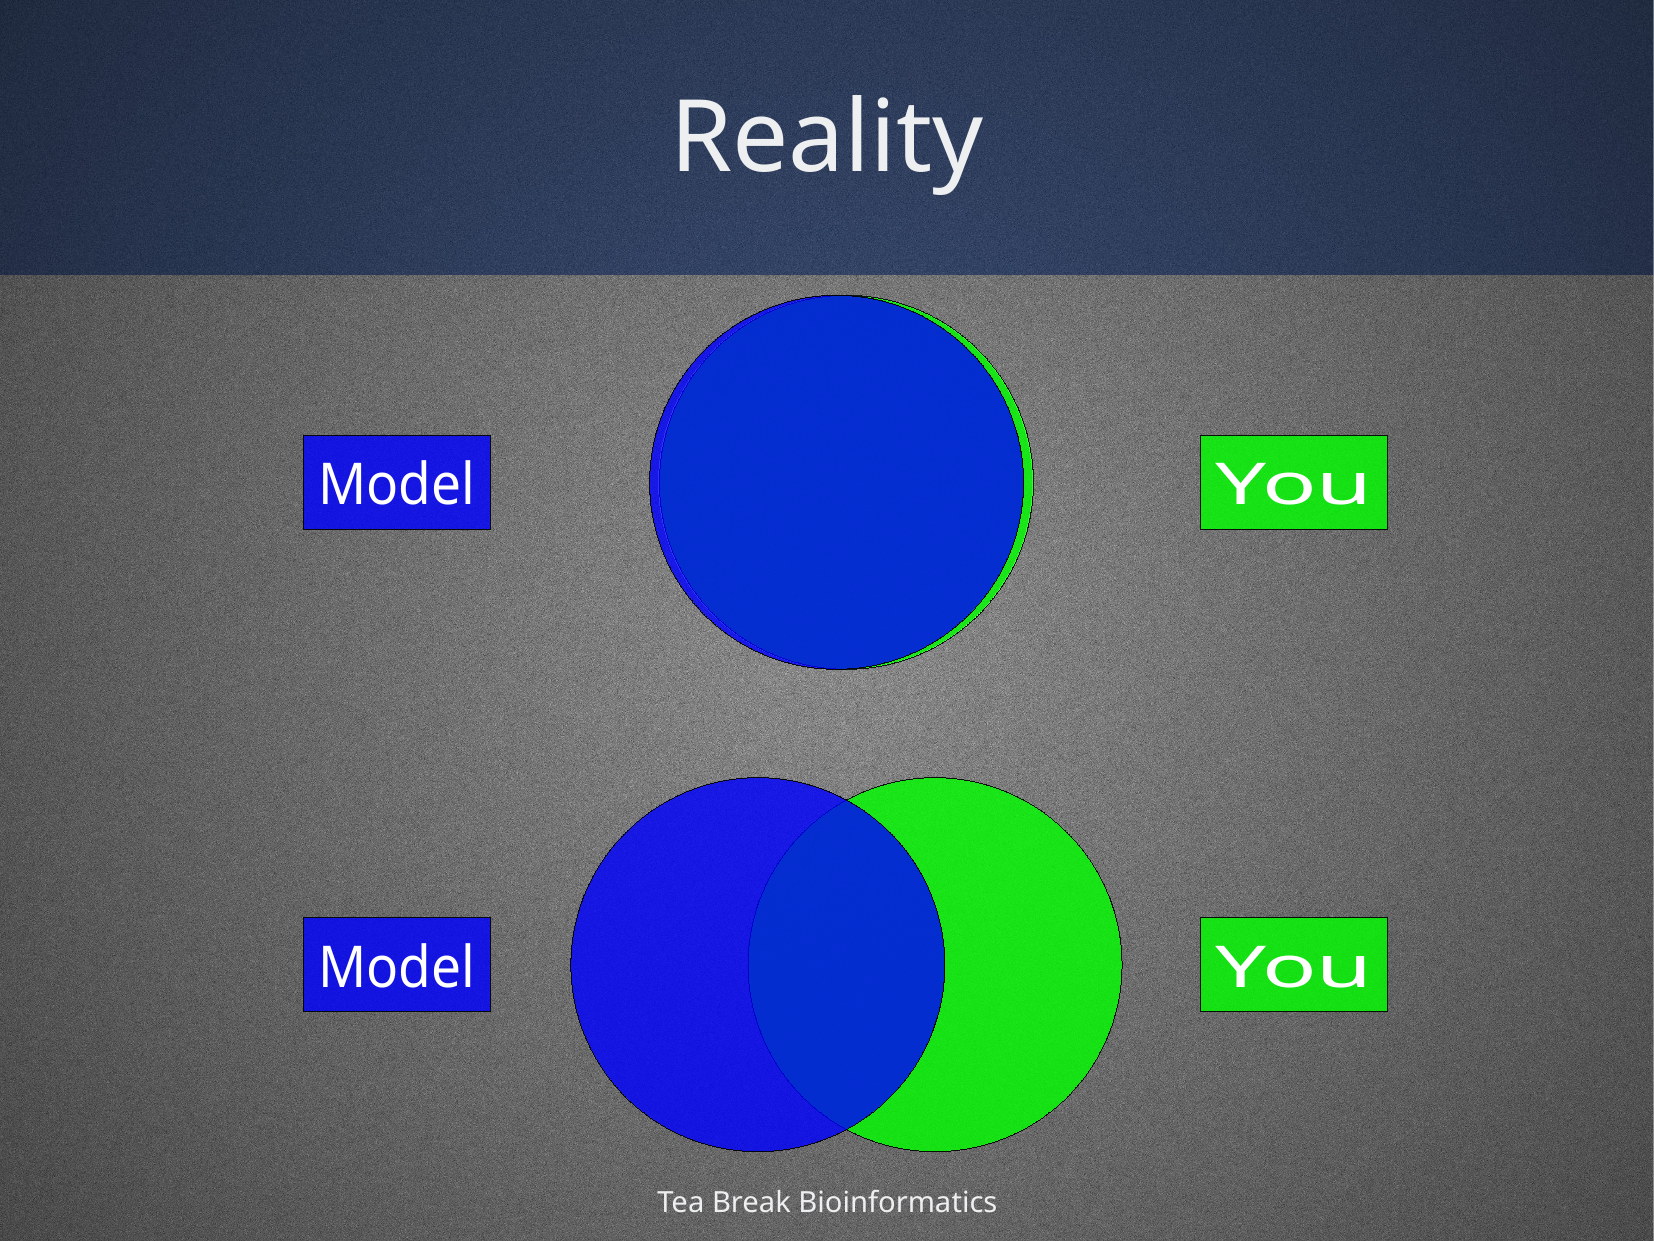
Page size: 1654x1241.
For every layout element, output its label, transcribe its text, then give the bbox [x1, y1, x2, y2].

text_box You [1200, 435, 1388, 530]
title Reality [88, 29, 1565, 237]
text_box [570, 777, 1123, 1152]
text_box Model [303, 917, 491, 1012]
picture [0, 0, 1654, 1241]
text_box Model [303, 435, 491, 530]
text_box You [1200, 917, 1388, 1012]
text_box [649, 295, 1034, 670]
